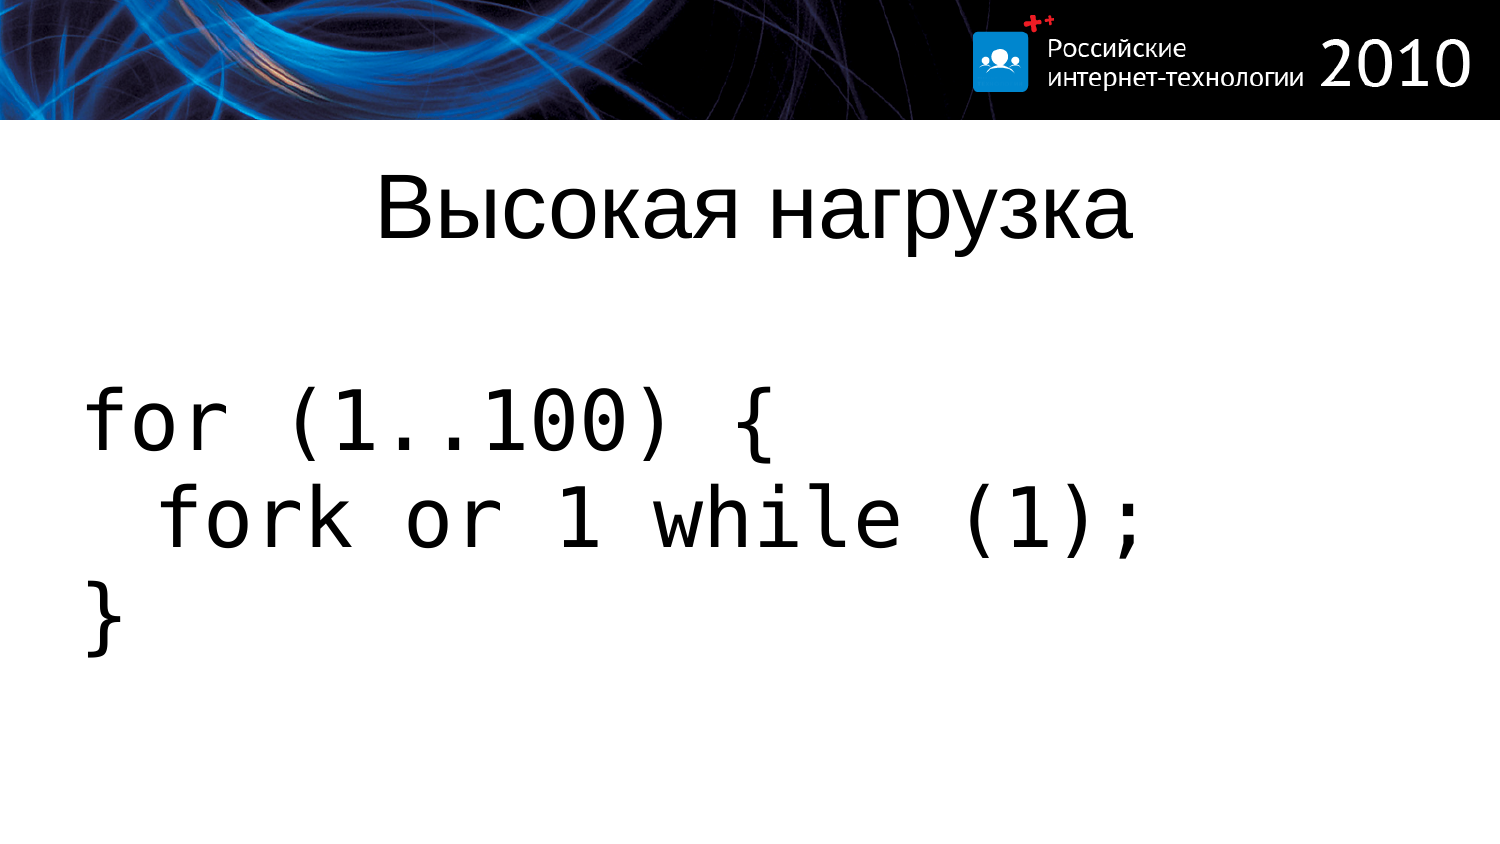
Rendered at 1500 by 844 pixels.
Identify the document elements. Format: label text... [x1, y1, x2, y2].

title Высокая нагрузка [79, 155, 1430, 258]
subtitle for (1..100) { fork or 1 while (1); } [79, 279, 1430, 758]
picture [0, 0, 1500, 120]
